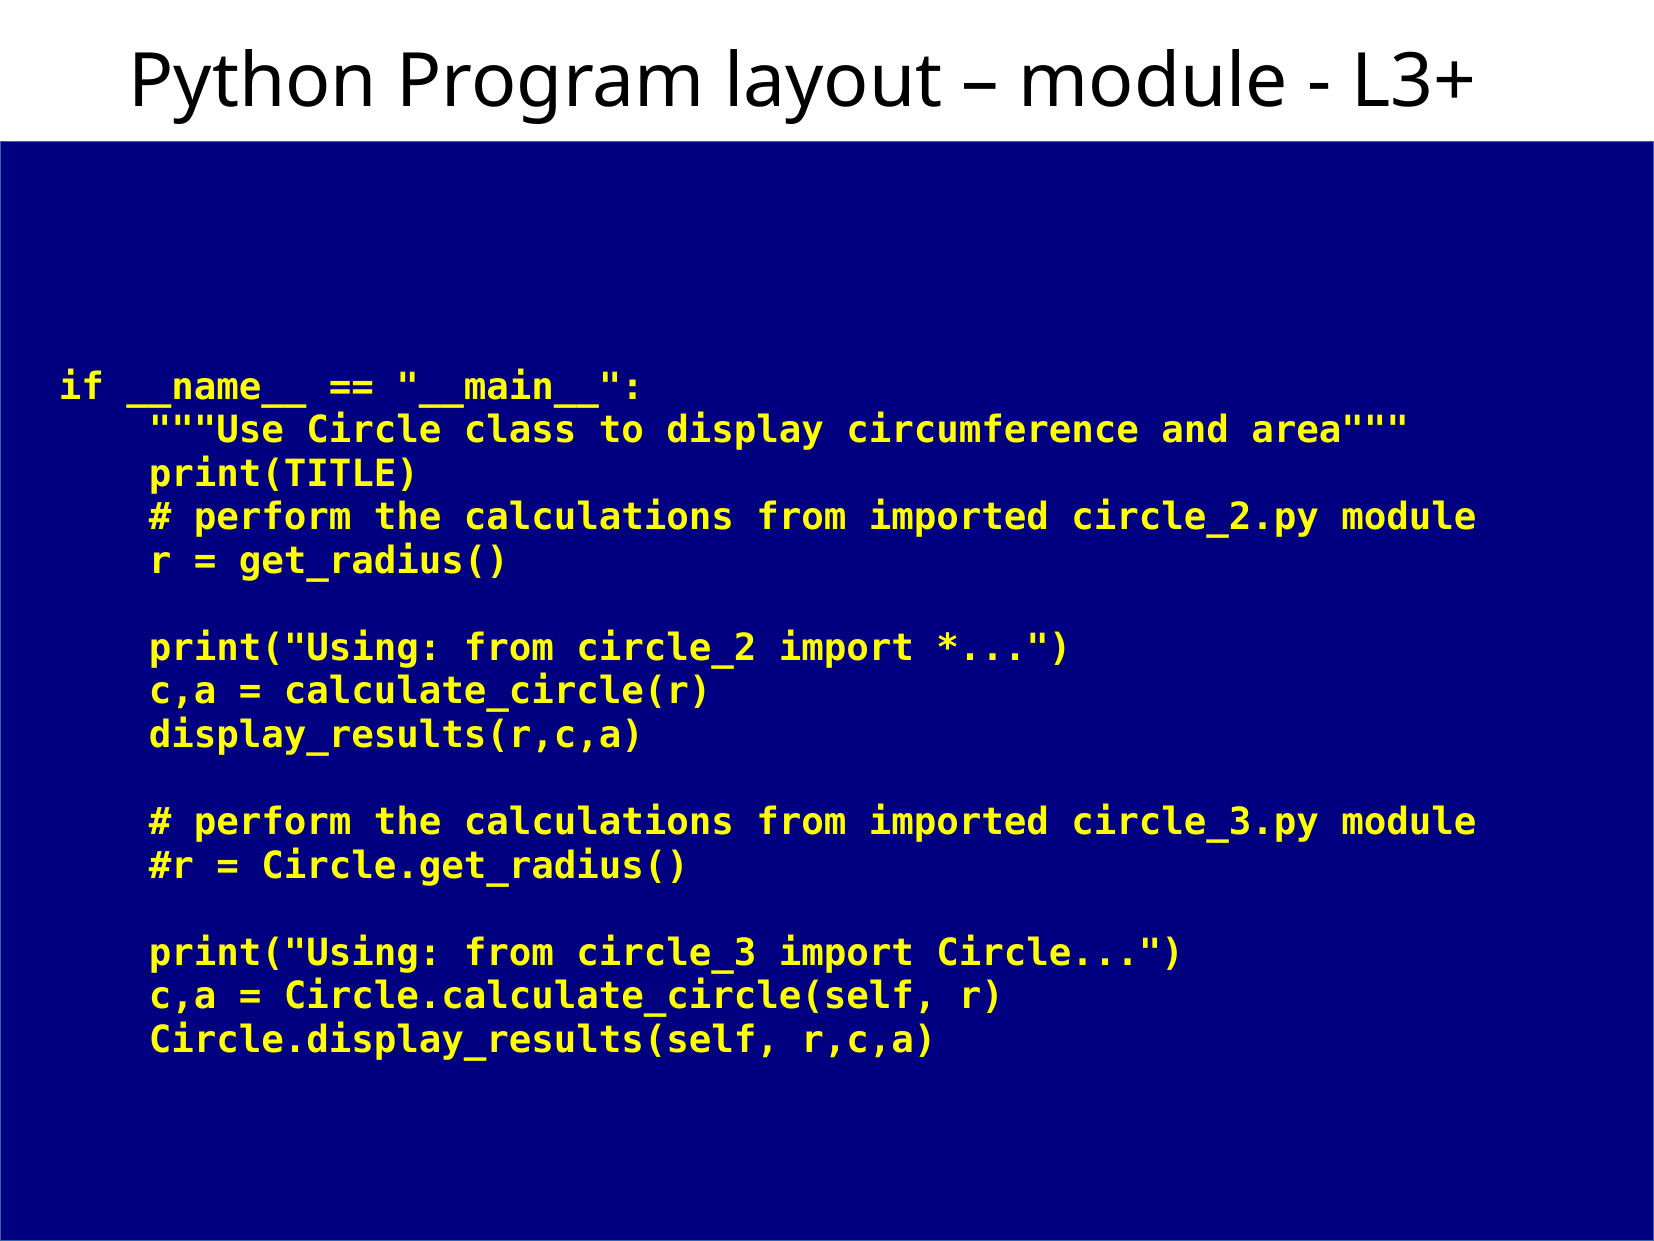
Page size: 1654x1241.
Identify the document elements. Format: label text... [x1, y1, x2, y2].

text_box if __name__ == "__main__": """Use Circle class to display circumference and area""" print(TITLE) # perform the calculations from imported circle_2.py module r = get_radius() print("Using: from circle_2 import *...") c,a = calculate_circle(r) display_results(r,c,a) # perform the calculations from imported circle_3.py module #r = Circle.get_radius() print("Using: from circle_3 import Circle...") c,a = Circle.calculate_circle(self, r) Circle.display_results(self, r,c,a) [0, 141, 1654, 1241]
title Python Program layout – module - L3+ [59, 36, 1548, 119]
